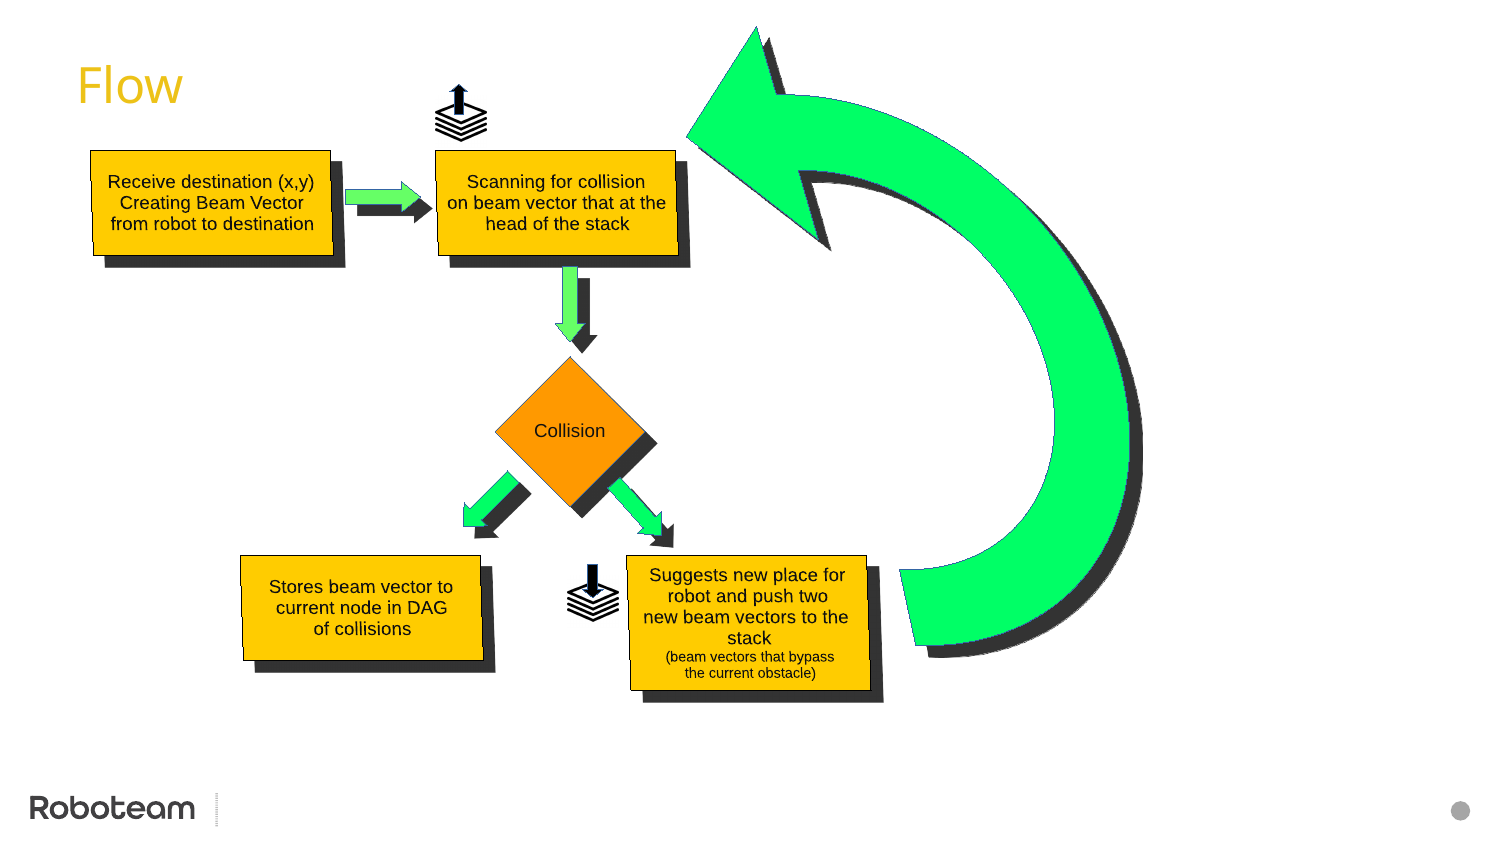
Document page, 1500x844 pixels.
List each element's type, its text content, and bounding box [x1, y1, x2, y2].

text_box [744, 26, 763, 45]
text_box [686, 127, 1130, 646]
text_box [555, 266, 586, 342]
text_box Collision [495, 356, 646, 507]
text_box Stores beam vector to current node in DAG of collisions [240, 555, 484, 661]
text_box Receive destination (x,y) Creating Beam Vector from robot to destination [90, 150, 334, 256]
picture [567, 575, 619, 628]
text_box [607, 477, 662, 536]
text_box Scanning for collision on beam vector that at the head of the stack [435, 150, 679, 256]
title Flow [61, 45, 1412, 127]
text_box Suggests new place for robot and push two new beam vectors to the stack (beam vectors that bypass the current obstacle) [626, 555, 872, 691]
text_box [345, 181, 421, 212]
text_box [582, 564, 604, 598]
picture [435, 95, 487, 148]
text_box [449, 84, 468, 115]
text_box [463, 470, 520, 527]
